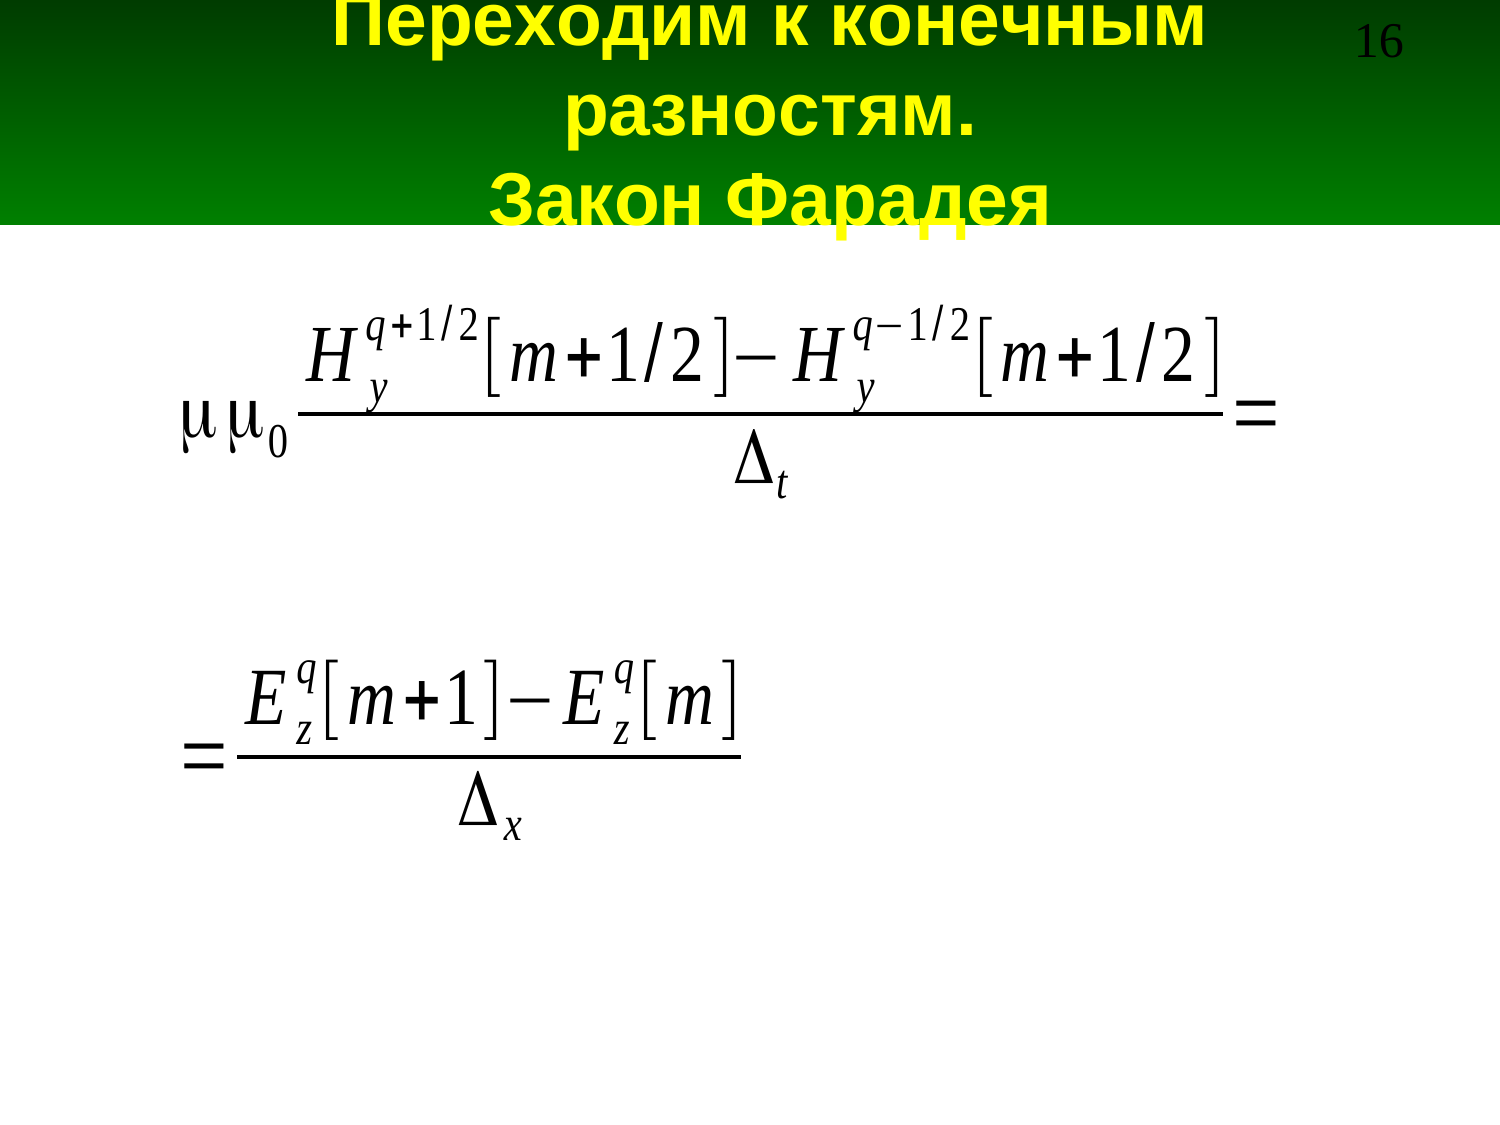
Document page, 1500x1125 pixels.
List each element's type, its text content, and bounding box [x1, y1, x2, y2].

title Переходим к конечным разностям. Закон Фарадея [100, 7, 1441, 204]
chart [160, 637, 761, 854]
chart [162, 295, 1301, 511]
